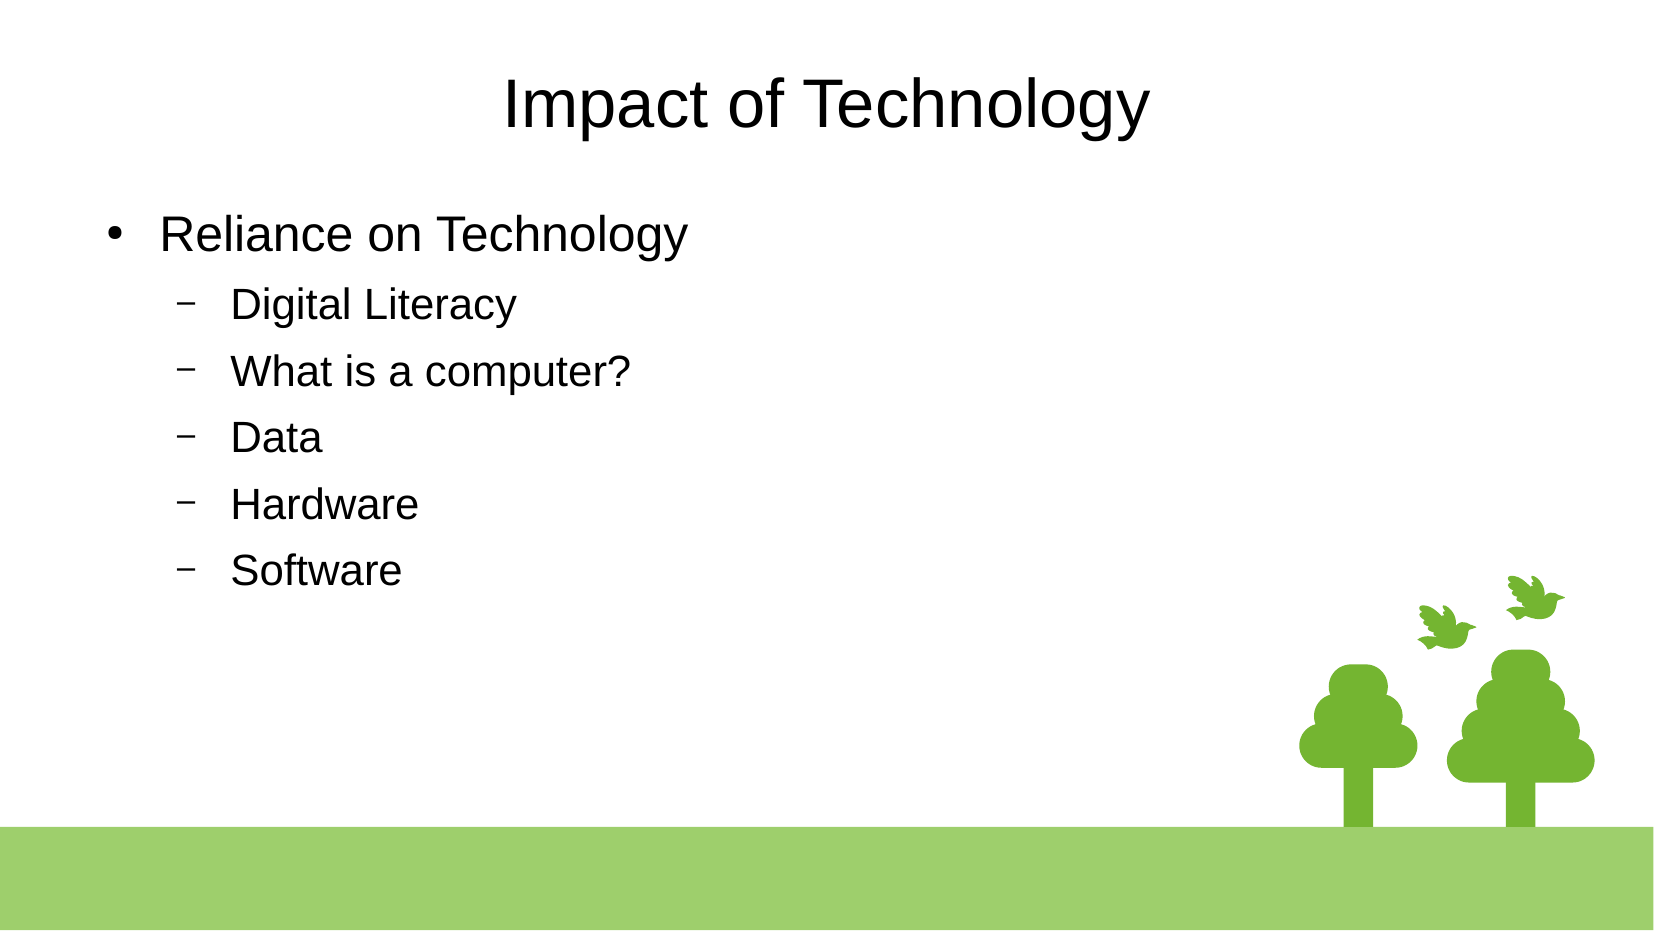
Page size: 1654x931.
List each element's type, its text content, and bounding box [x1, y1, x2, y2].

list Reliance on Technology Digital Literacy What is a computer? Data Hardware Software [88, 206, 1565, 739]
title Impact of Technology [88, 29, 1565, 178]
